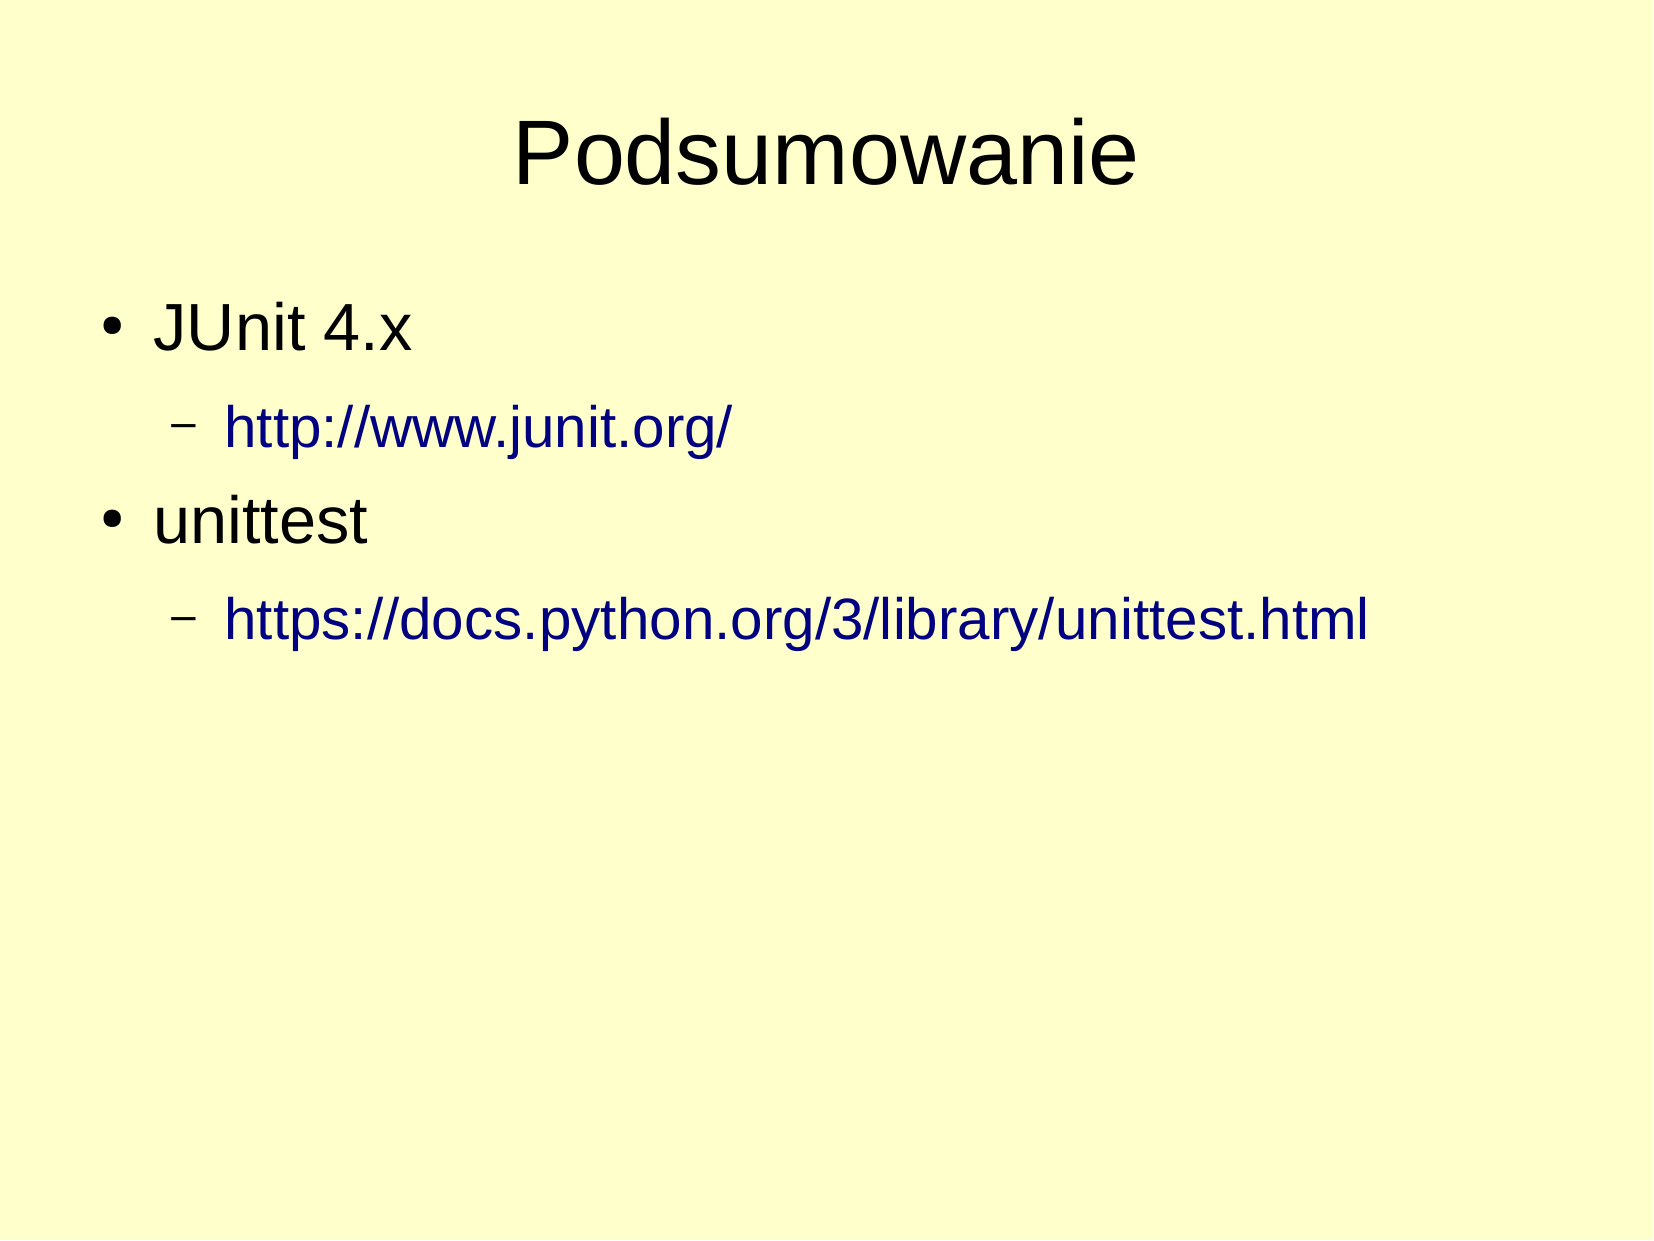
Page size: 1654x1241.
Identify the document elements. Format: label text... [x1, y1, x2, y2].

title Podsumowanie [82, 49, 1571, 257]
list JUnit 4.x http://www.junit.org/ unittest https://docs.python.org/3/library/unittest.html [82, 290, 1571, 1109]
